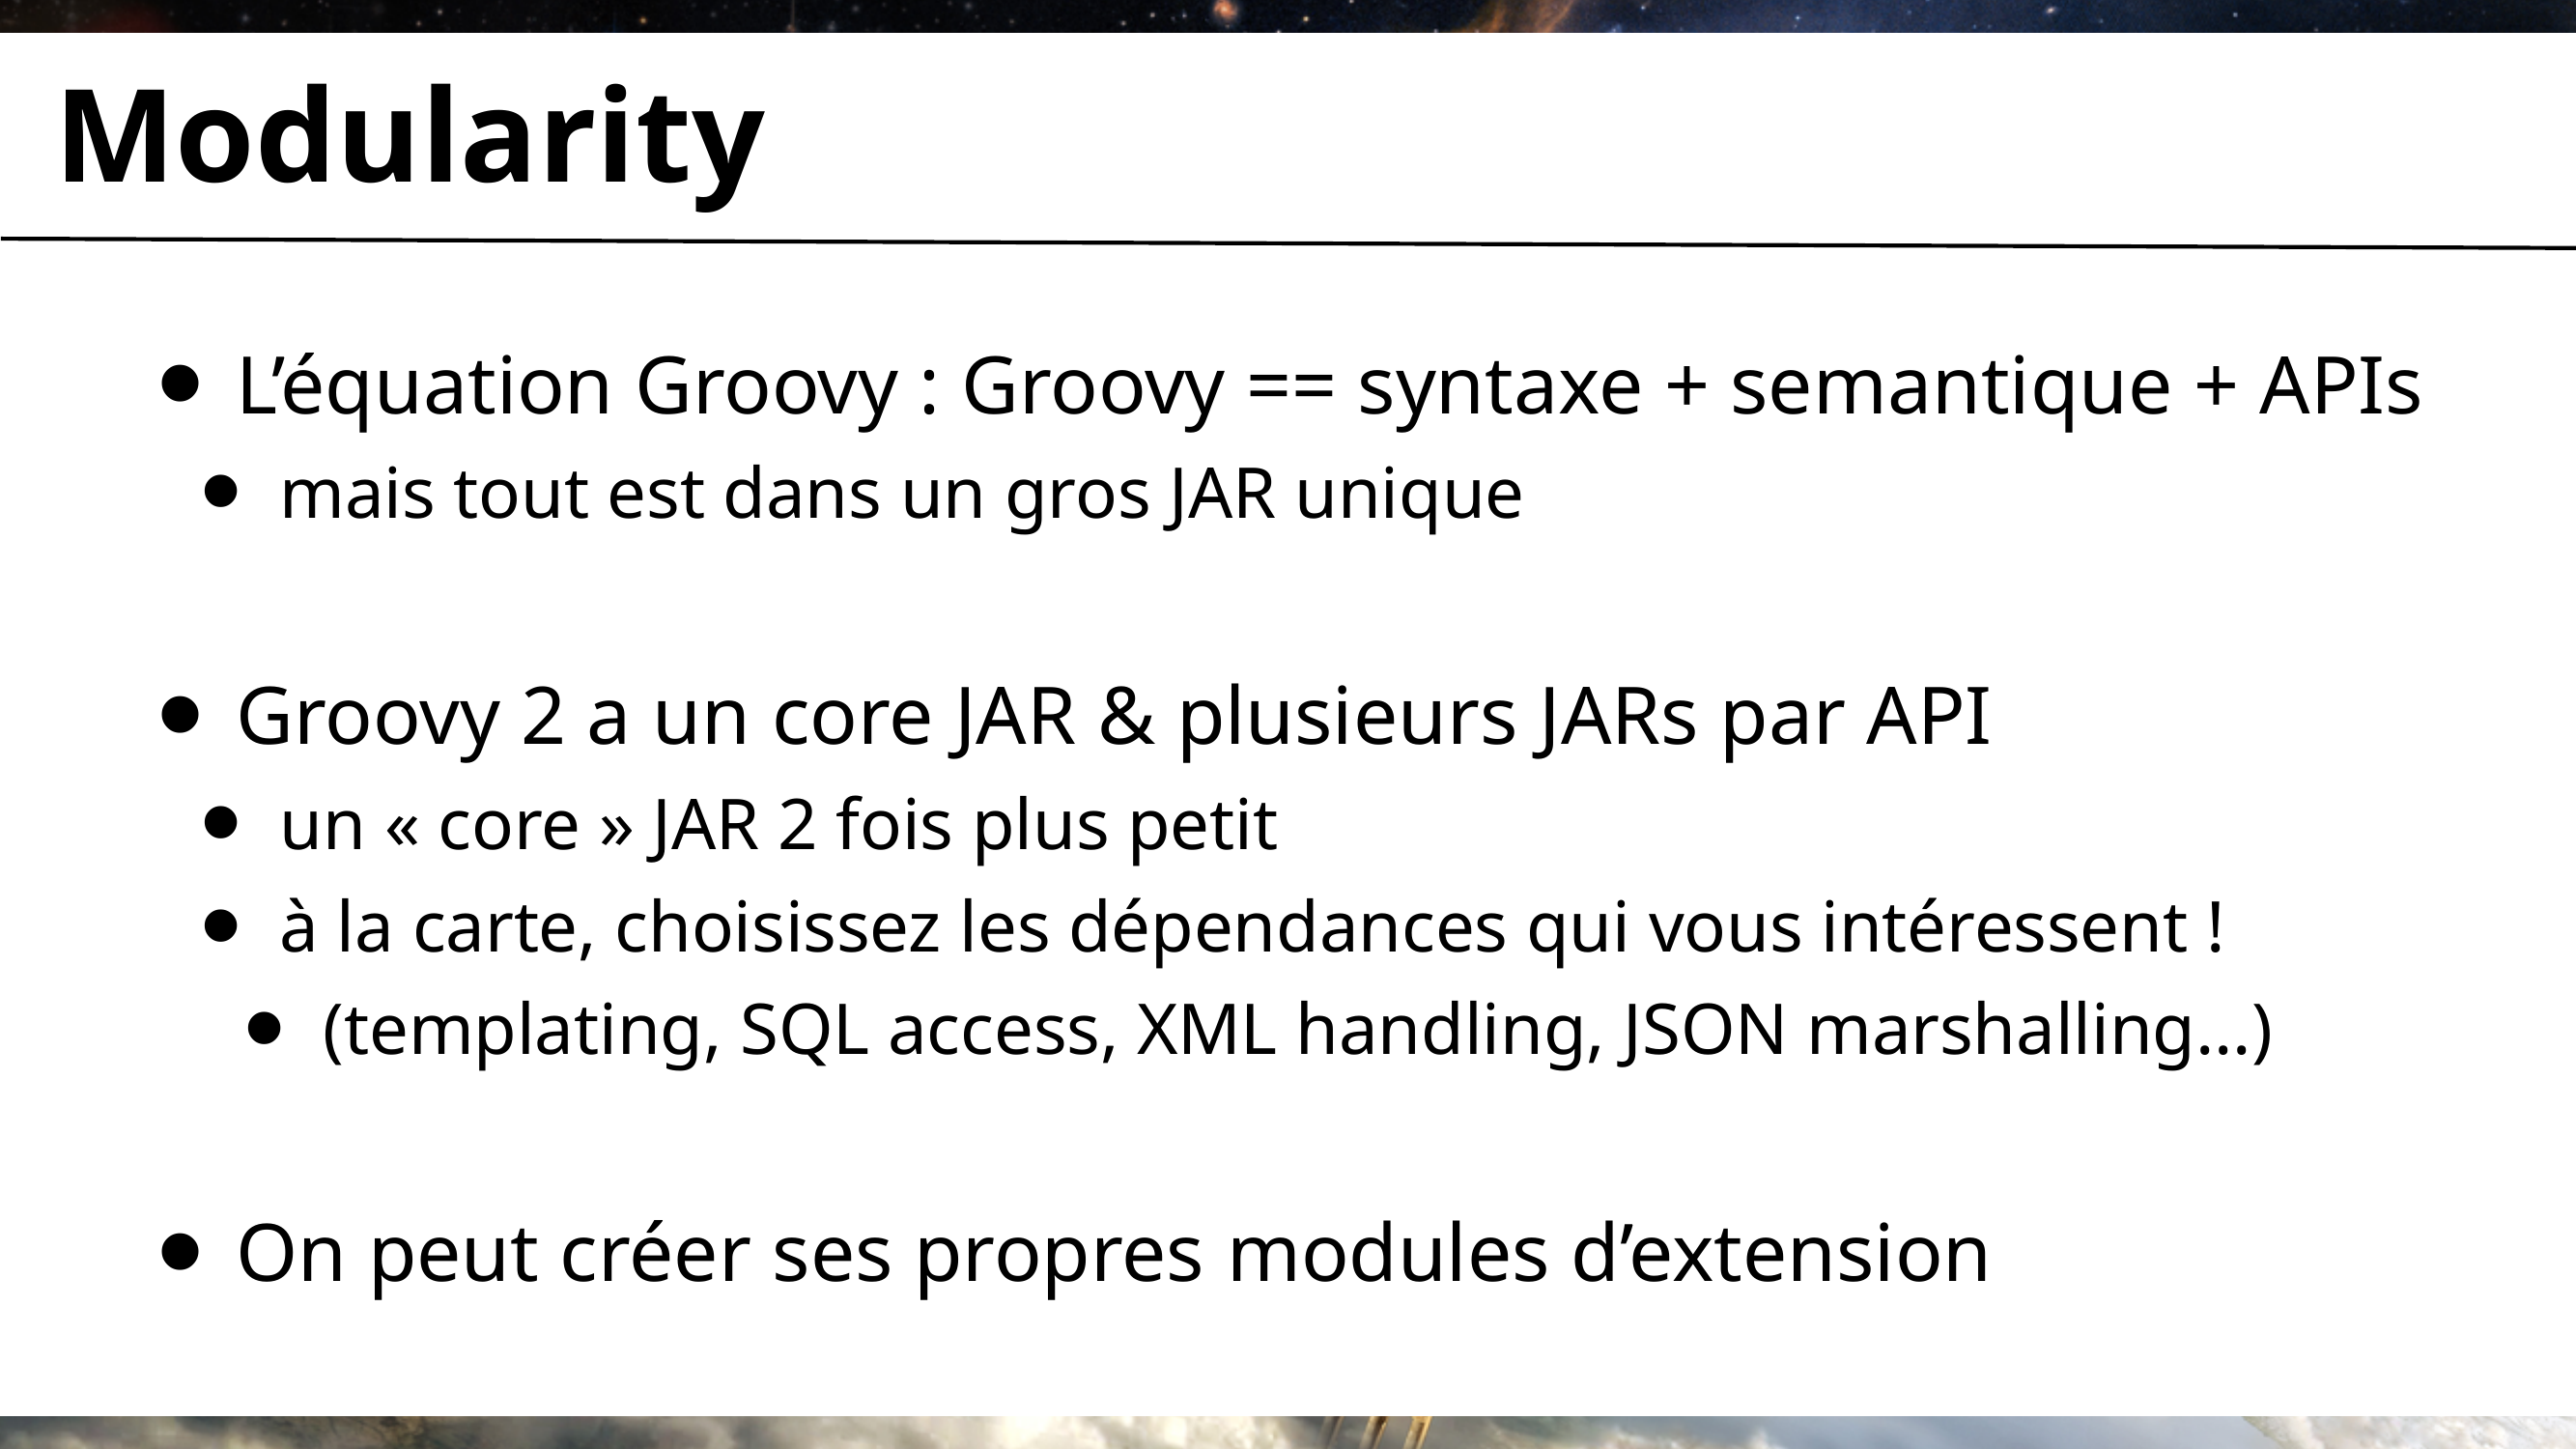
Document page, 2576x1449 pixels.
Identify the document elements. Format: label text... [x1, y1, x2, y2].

list L’équation Groovy : Groovy == syntaxe + semantique + APIs mais tout est dans un gros JAR unique Groovy 2 a un core JAR & plusieurs JARs par API un « core » JAR 2 fois plus petit à la carte, choisissez les dépendances qui vous intéressent ! (templating, SQL access, XML handling, JSON marshalling...) On peut créer ses propres modules d’extension [116, 326, 2457, 1387]
picture [0, 0, 2576, 33]
title Modularity [45, 12, 2528, 250]
picture [0, 1416, 2576, 1449]
